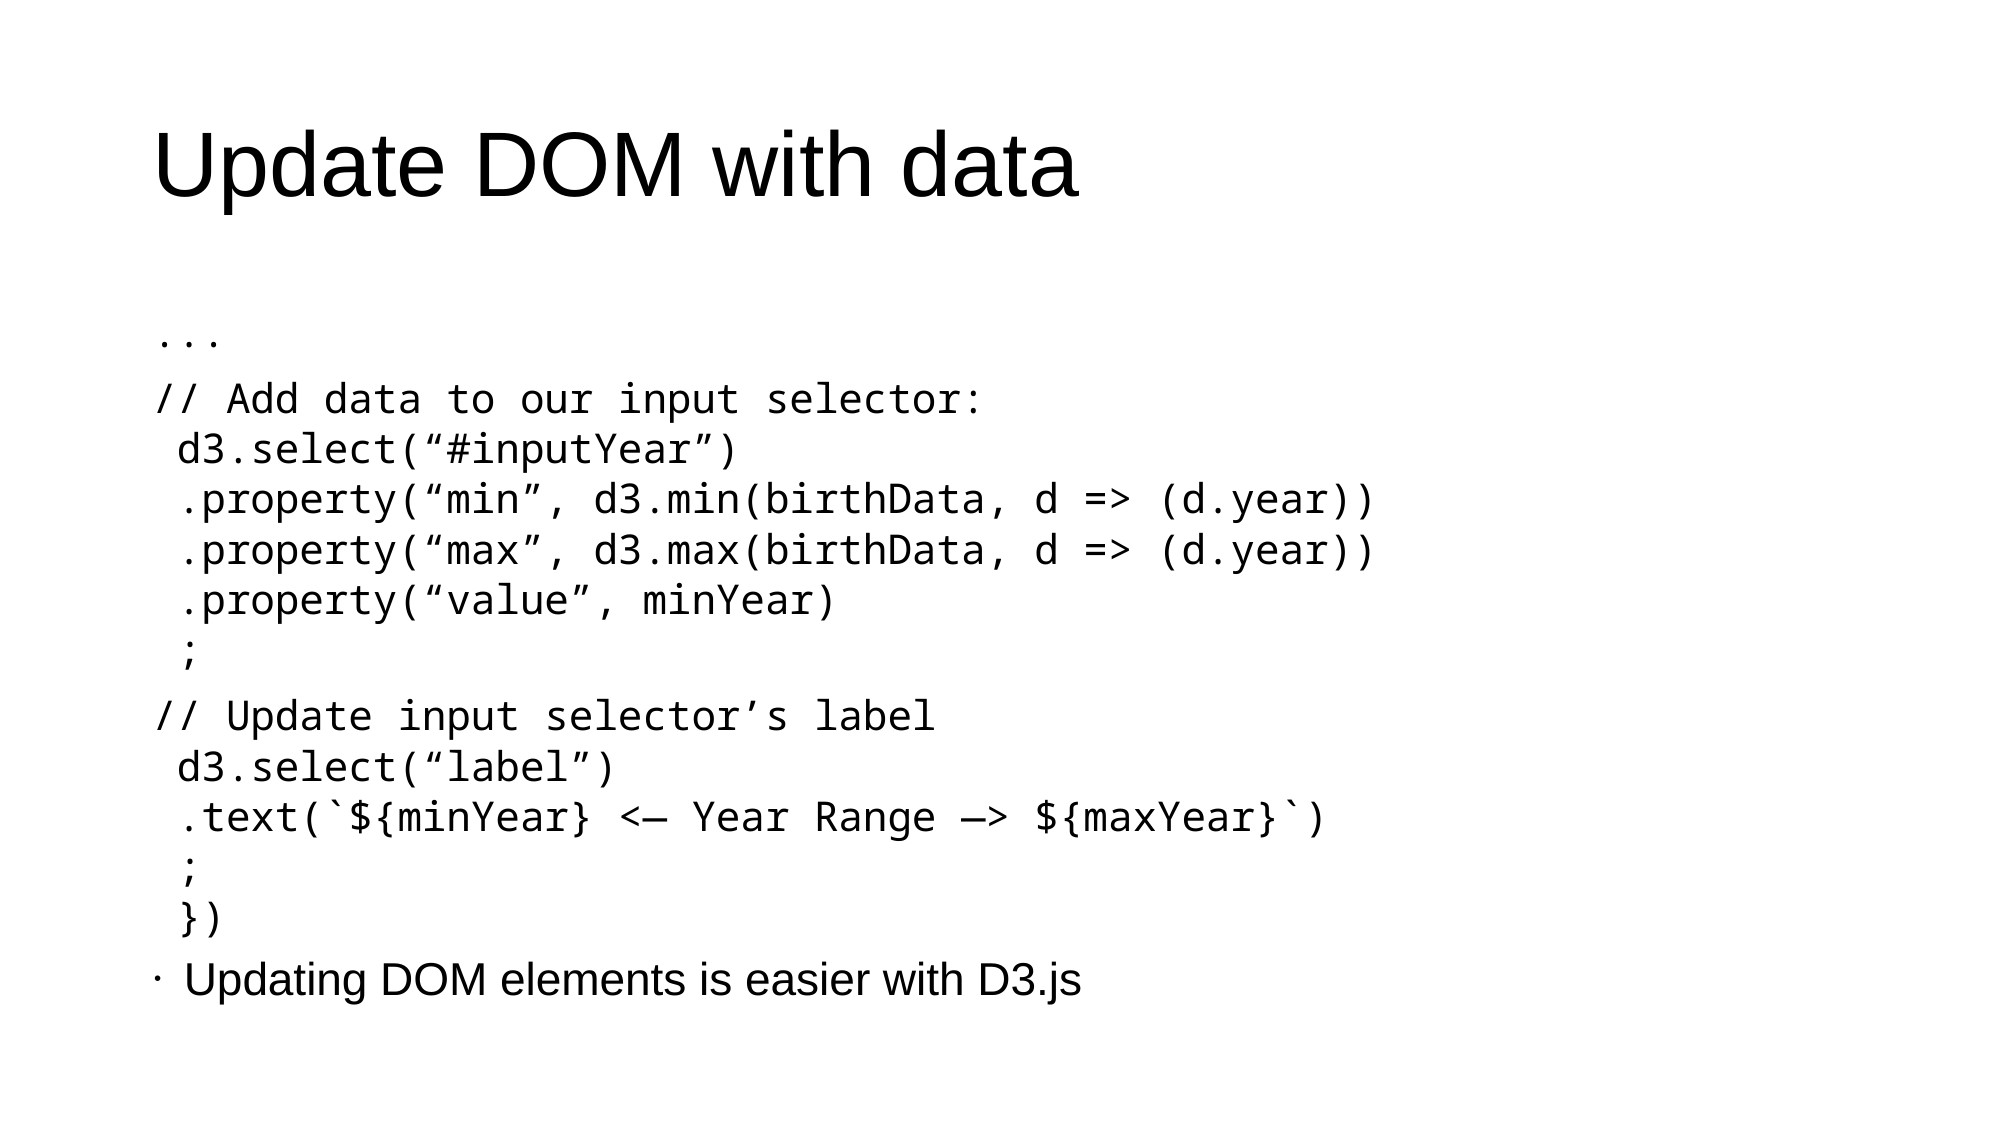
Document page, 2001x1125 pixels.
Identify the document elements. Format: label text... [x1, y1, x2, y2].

title Update DOM with data [137, 59, 1863, 278]
list ... // Add data to our input selector: d3.select(“#inputYear”) .property(“min”, d3.min(birthData, d => (d.year)) .property(“max”, d3.max(birthData, d => (d.year)) .property(“value”, minYear) ; // Update input selector’s label d3.select(“label”) .text(`${minYear} <— Year Range —> ${maxYear}`) ; }) Updating DOM elements is easier with D3.js [137, 299, 1863, 1014]
